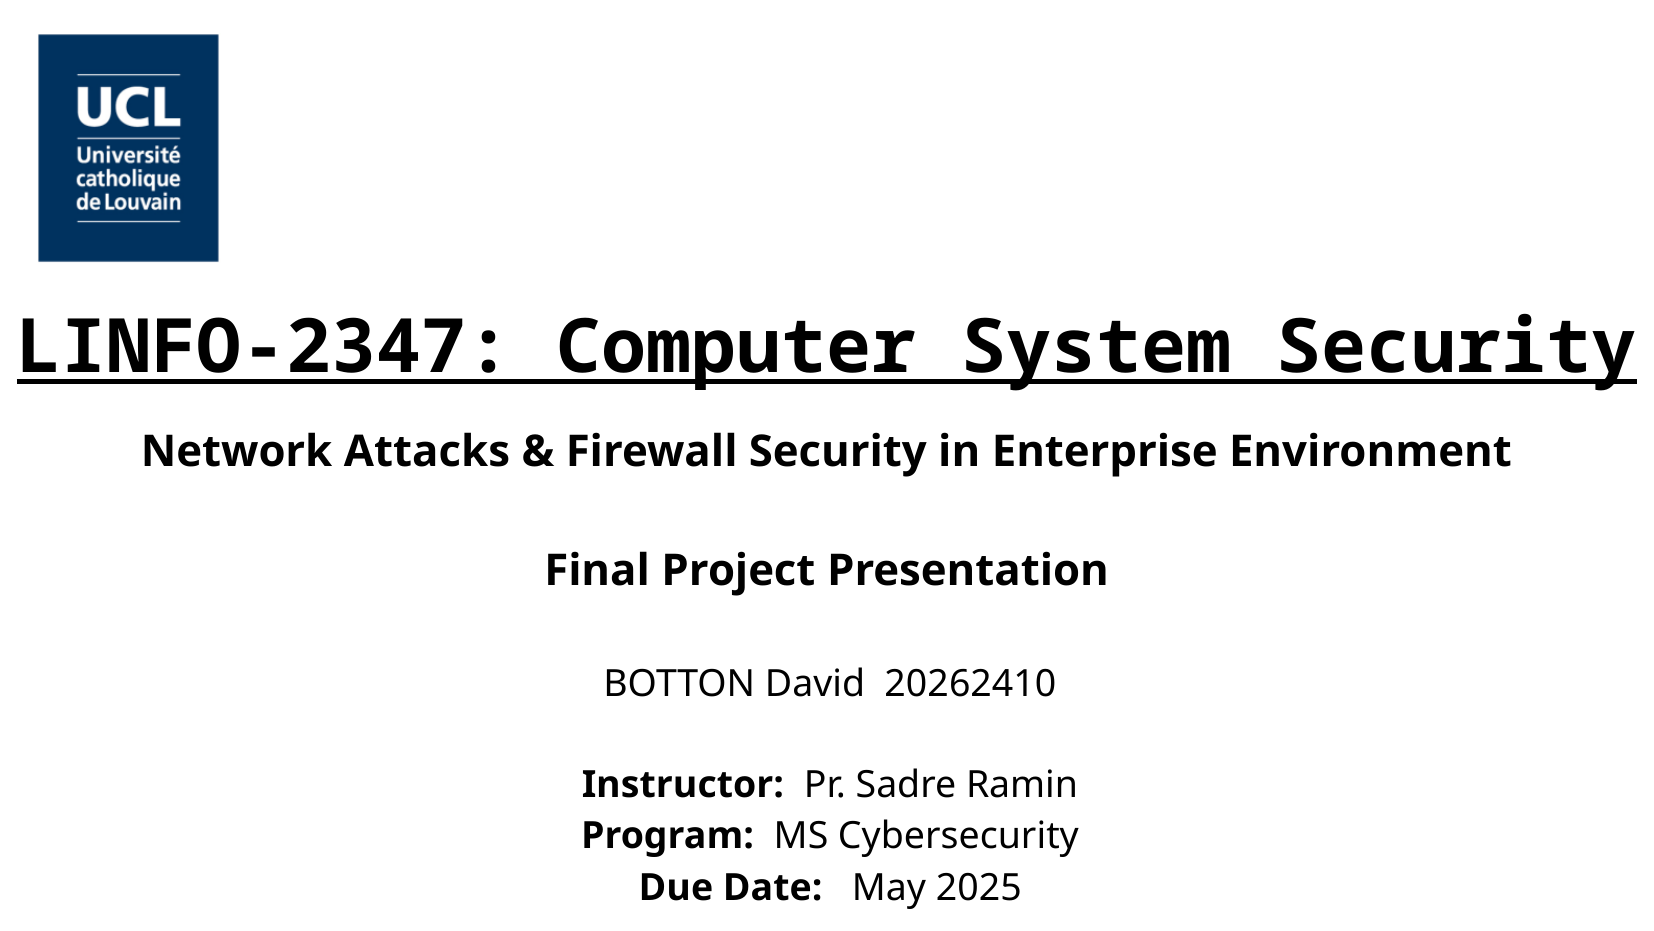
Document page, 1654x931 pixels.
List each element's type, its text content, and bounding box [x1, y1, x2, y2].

picture [37, 33, 221, 263]
text_box BOTTON David 20262410 Instructor: Pr. Sadre Ramin Program: MS Cybersecurity Due Date: May 2025 [5, 648, 1654, 916]
text_box LINFO-2347: Computer System Security [0, 285, 1654, 376]
text_box Network Attacks & Firewall Security in Enterprise Environment Final Project Presentation [0, 412, 1654, 575]
